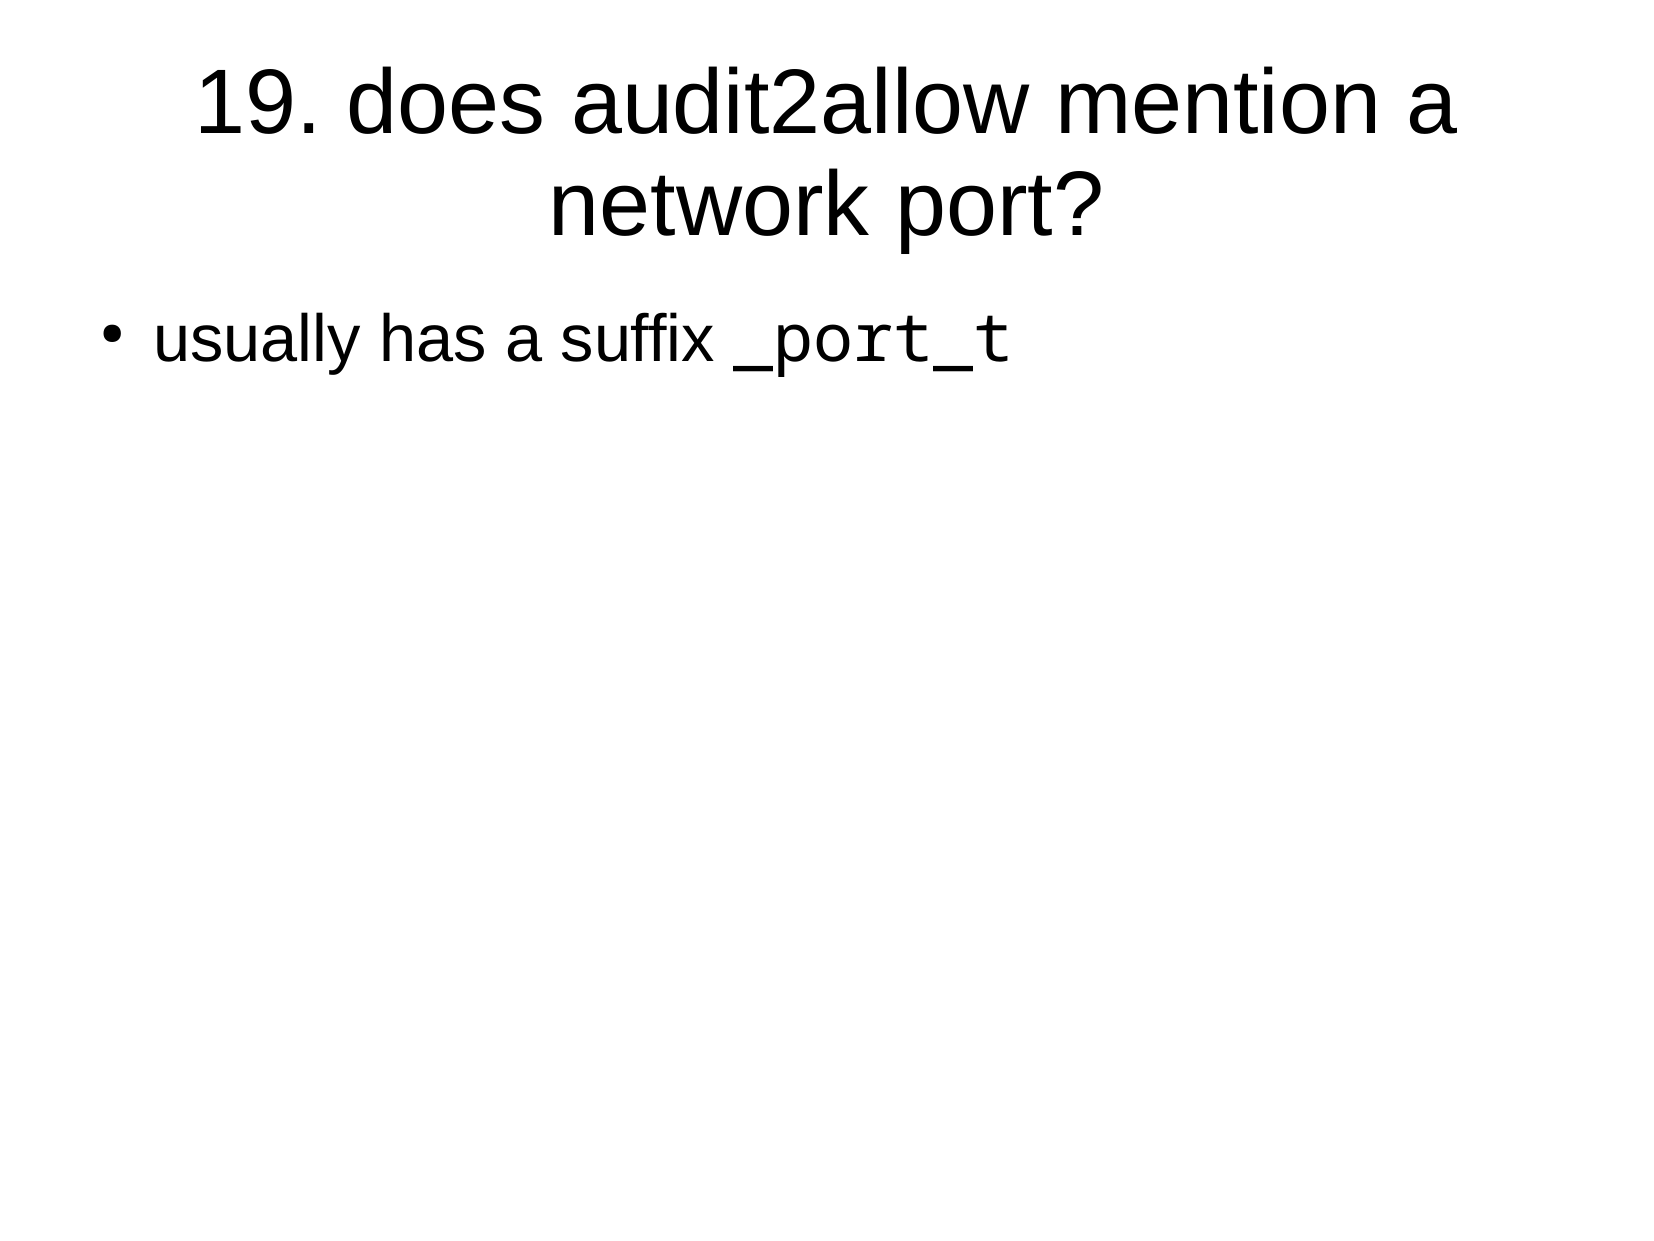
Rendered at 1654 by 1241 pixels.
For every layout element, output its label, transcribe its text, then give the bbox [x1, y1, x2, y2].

title 19. does audit2allow mention a network port? [82, 49, 1571, 257]
list usually has a suffix _port_t [82, 290, 1571, 1010]
